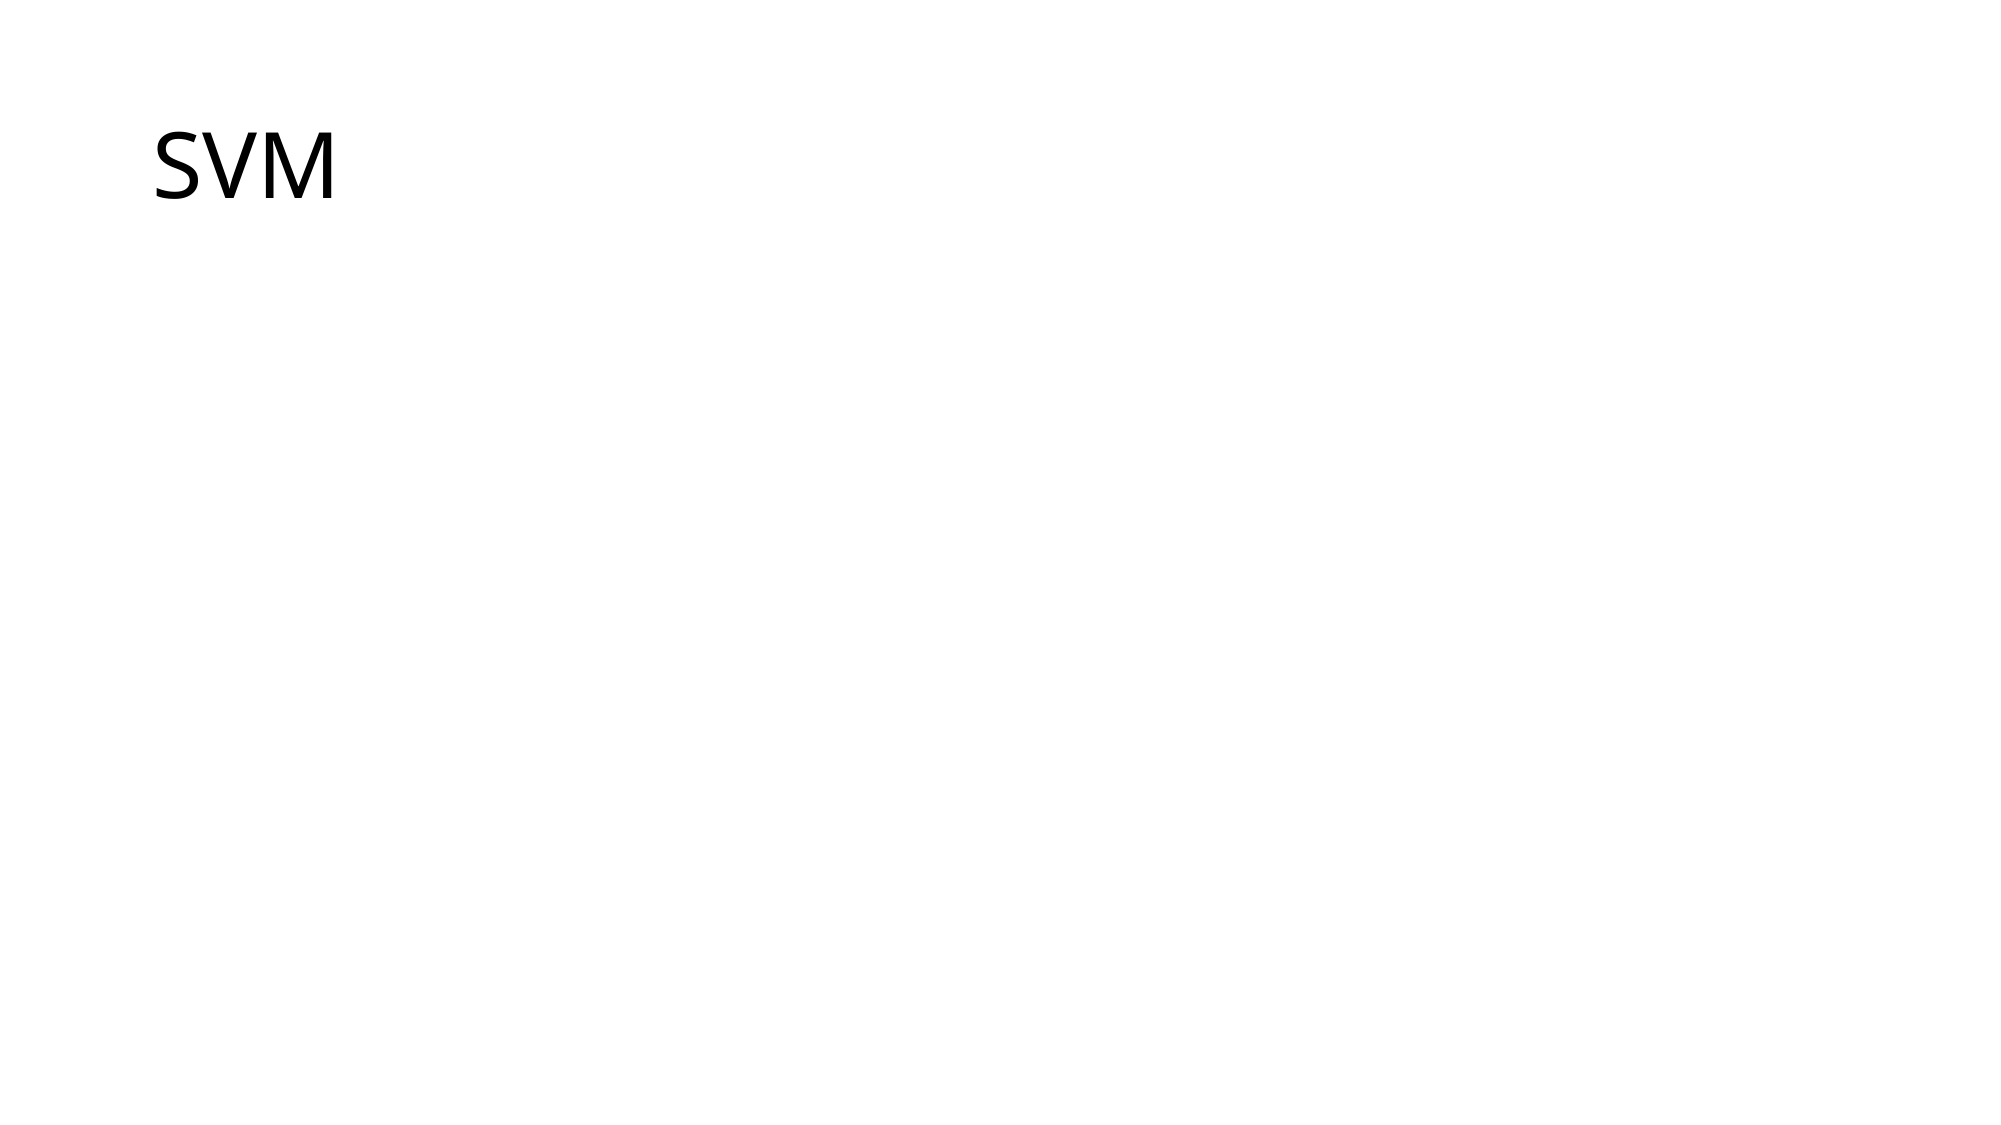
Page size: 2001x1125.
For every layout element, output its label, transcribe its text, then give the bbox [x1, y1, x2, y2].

title SVM [137, 59, 1863, 278]
